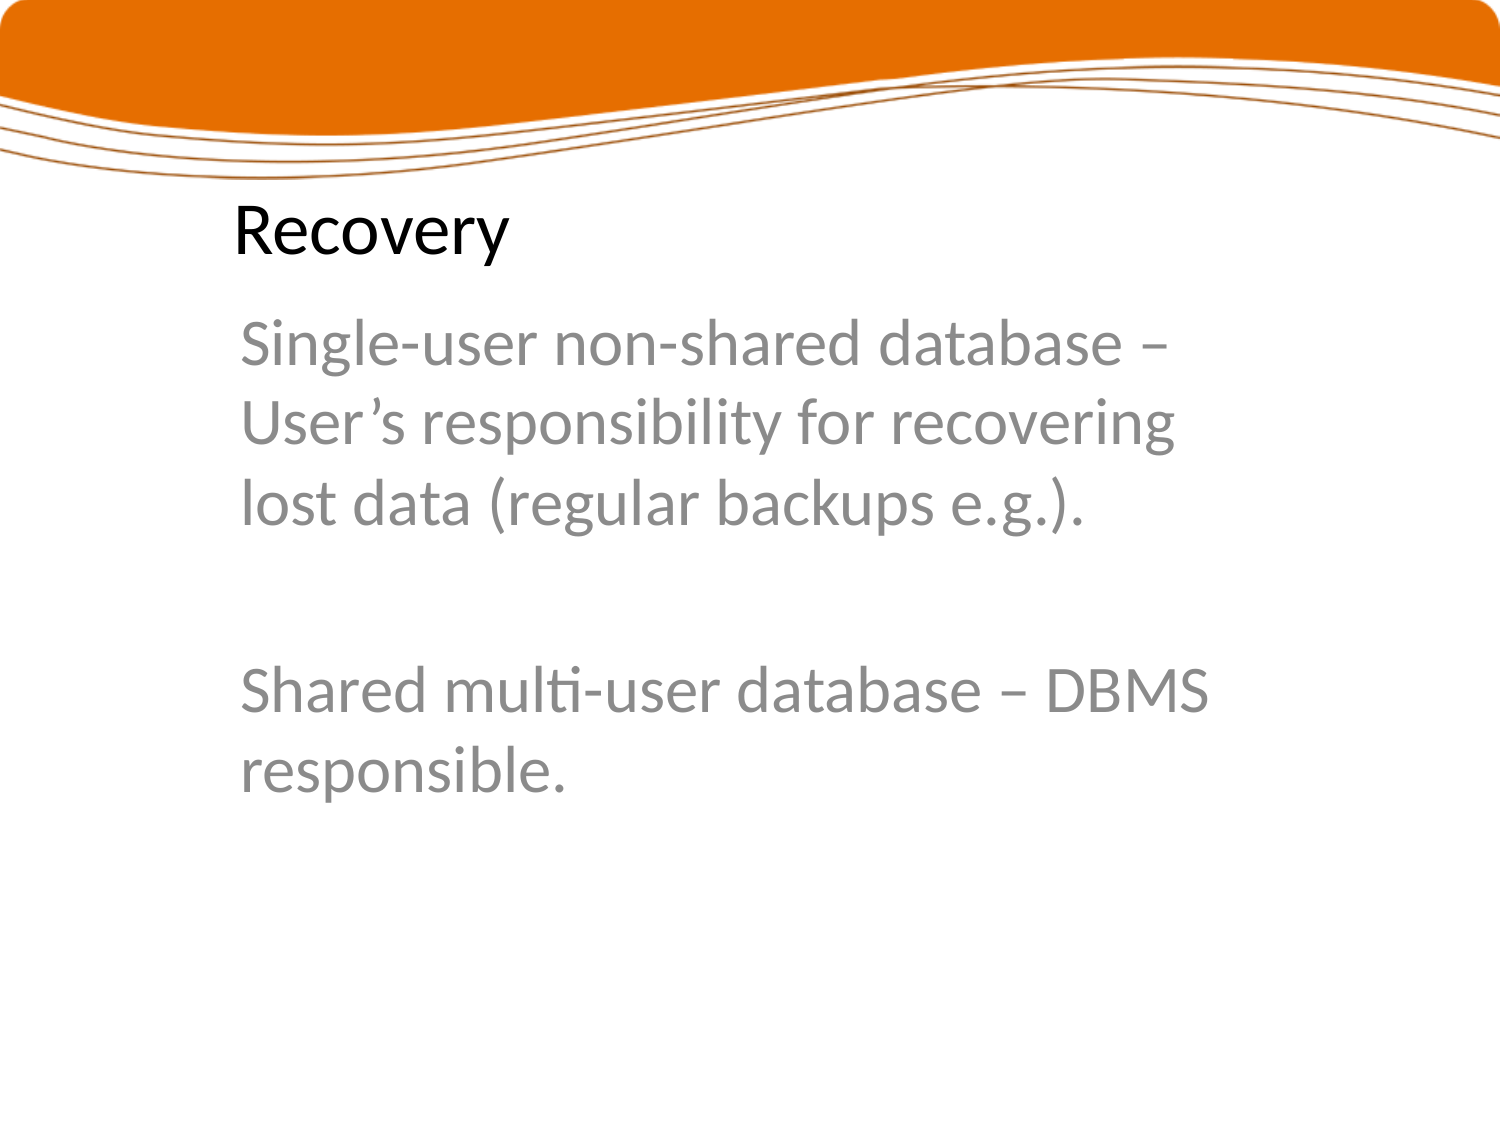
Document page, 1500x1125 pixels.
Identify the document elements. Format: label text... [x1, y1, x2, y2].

text_box Recovery [218, 172, 1282, 278]
subtitle Single-user non-shared database – User’s responsibility for recovering lost data (regular backups e.g.). Shared multi-user database – DBMS responsible. [225, 290, 1275, 988]
picture [0, 0, 1500, 180]
